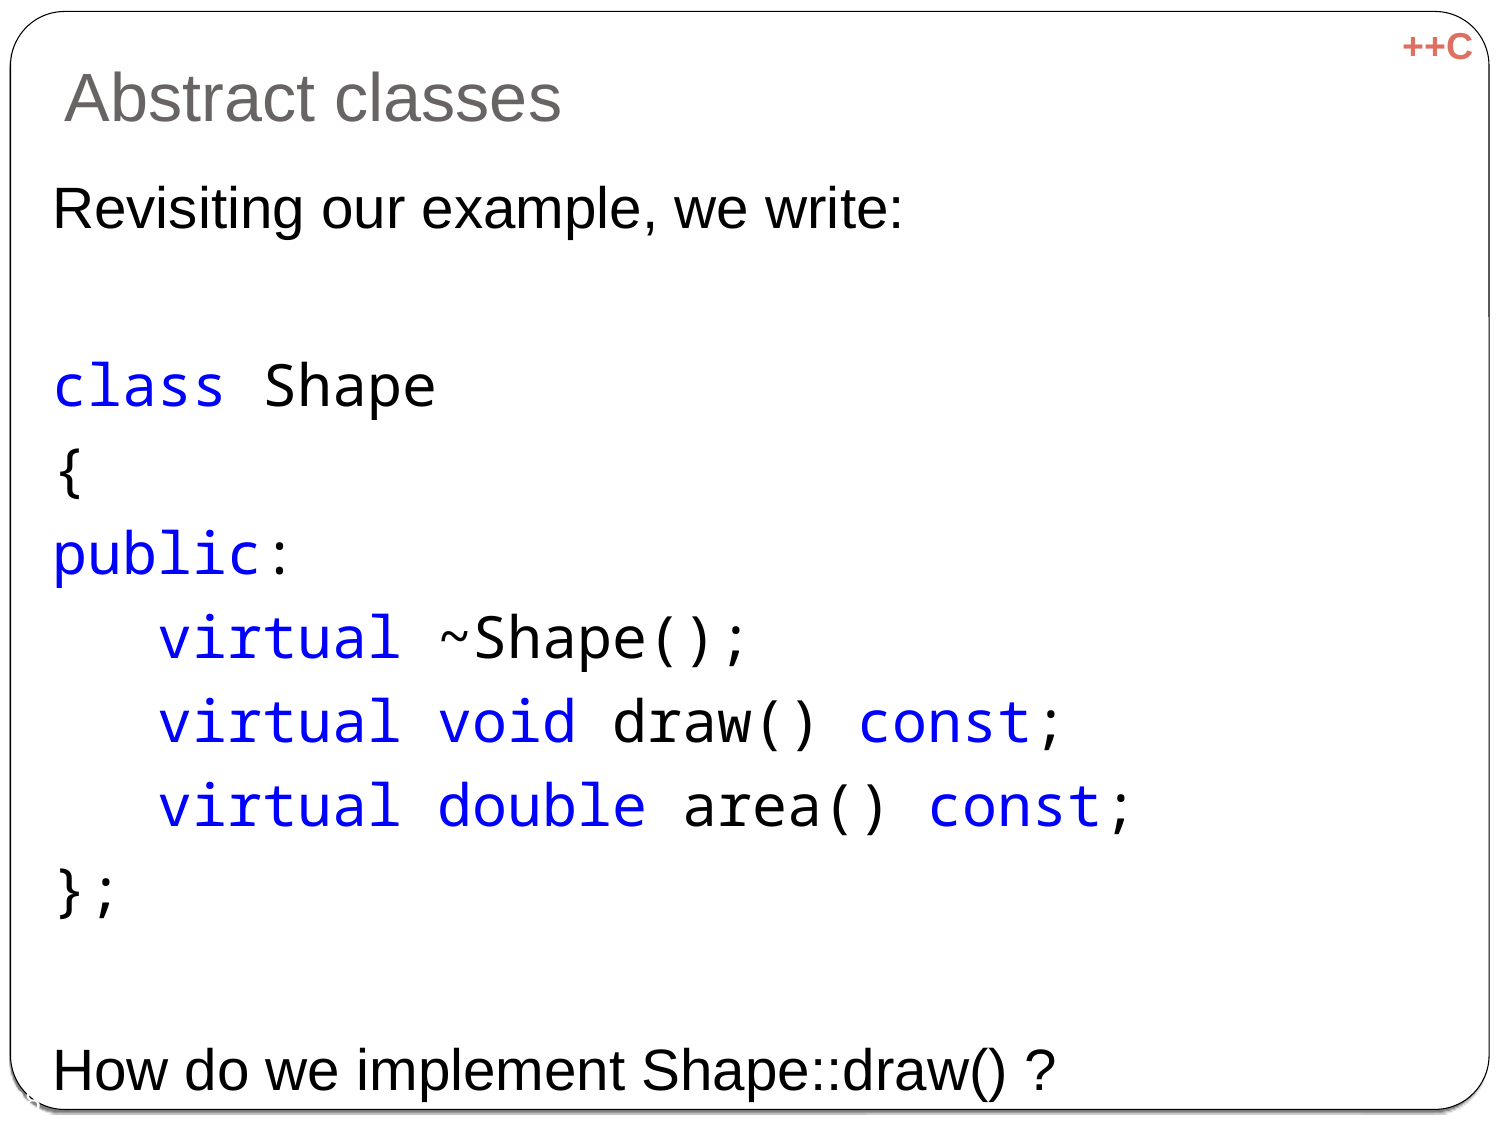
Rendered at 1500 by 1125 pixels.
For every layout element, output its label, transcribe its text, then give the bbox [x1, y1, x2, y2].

slide_number <number> [0, 1074, 50, 1125]
title Abstract classes [50, 45, 1450, 150]
list Revisiting our example, we write: class Shape { public: virtual ~Shape(); virtual void draw() const; virtual double area() const; }; How do we implement Shape::draw() ? [37, 162, 1463, 1088]
